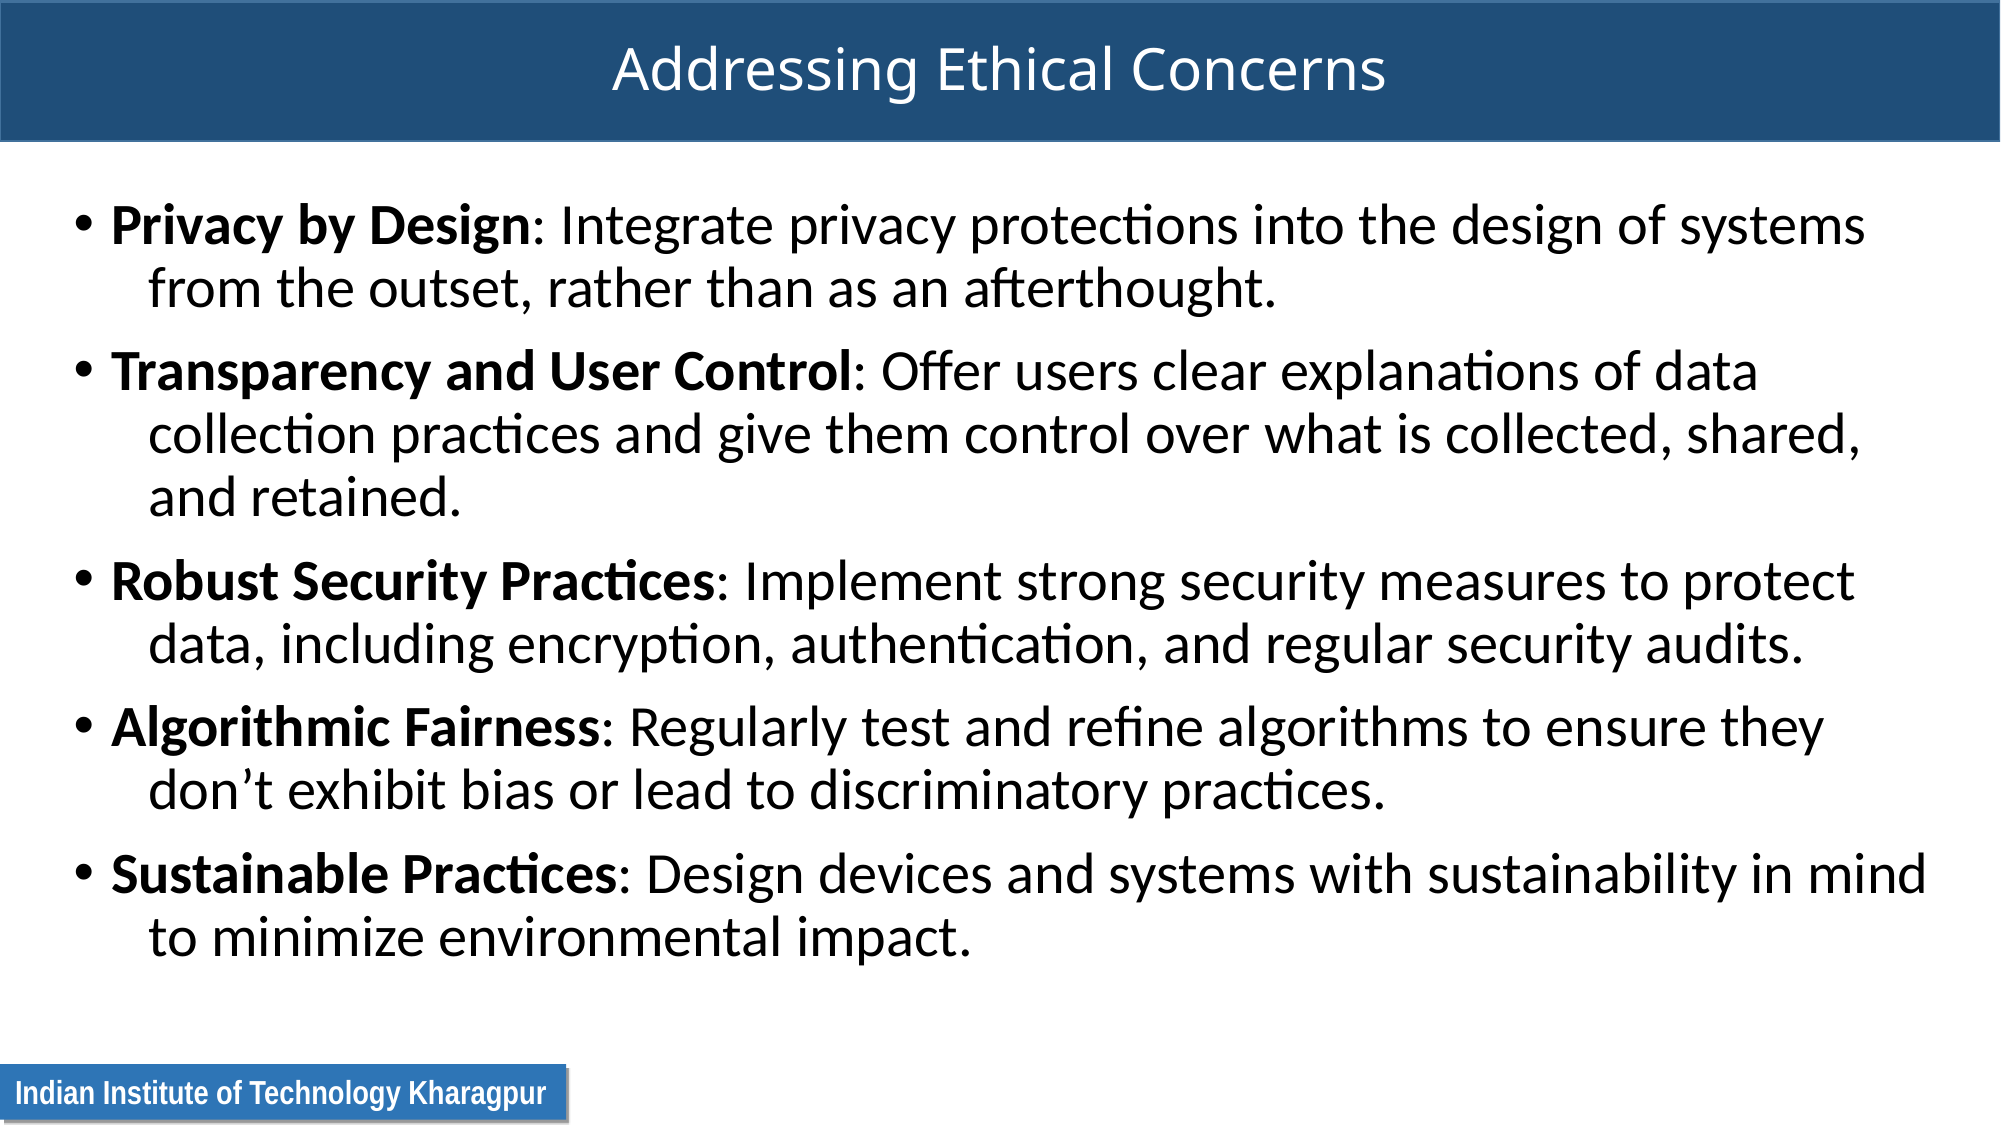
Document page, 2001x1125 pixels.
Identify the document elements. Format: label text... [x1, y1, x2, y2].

list Privacy by Design: Integrate privacy protections into the design of systems from the outset, rather than as an afterthought. Transparency and User Control: Offer users clear explanations of data collection practices and give them control over what is collected, shared, and retained. Robust Security Practices: Implement strong security measures to protect data, including encryption, authentication, and regular security audits. Algorithmic Fairness: Regularly test and refine algorithms to ensure they don’t exhibit bias or lead to discriminatory practices. Sustainable Practices: Design devices and systems with sustainability in mind to minimize environmental impact. [58, 186, 1954, 1065]
title Addressing Ethical Concerns [0, 1, 2000, 141]
